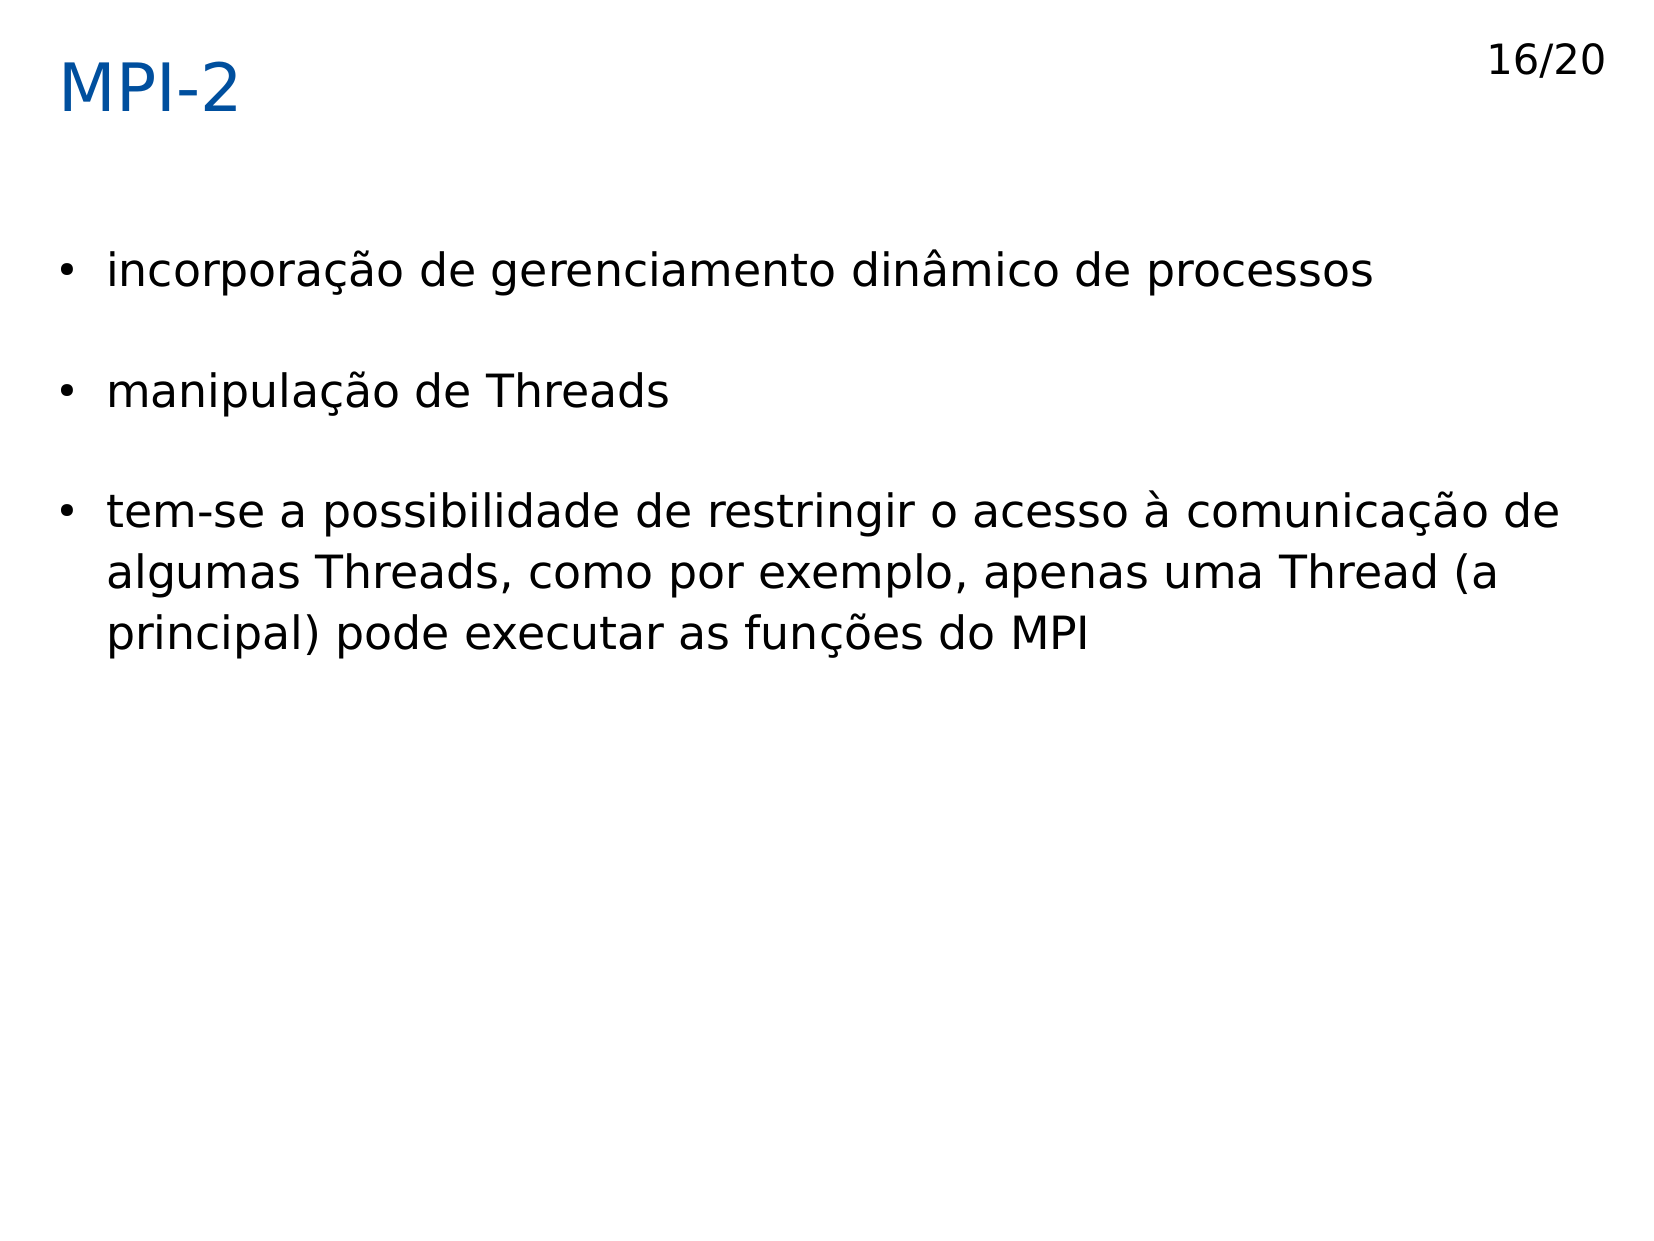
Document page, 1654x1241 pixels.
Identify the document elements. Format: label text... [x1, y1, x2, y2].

list incorporação de gerenciamento dinâmico de processos manipulação de Threads tem-se a possibilidade de restringir o acesso à comunicação de algumas Threads, como por exemplo, apenas uma Thread (a principal) pode executar as funções do MPI [59, 236, 1595, 1211]
title MPI-2 [59, 29, 1506, 148]
